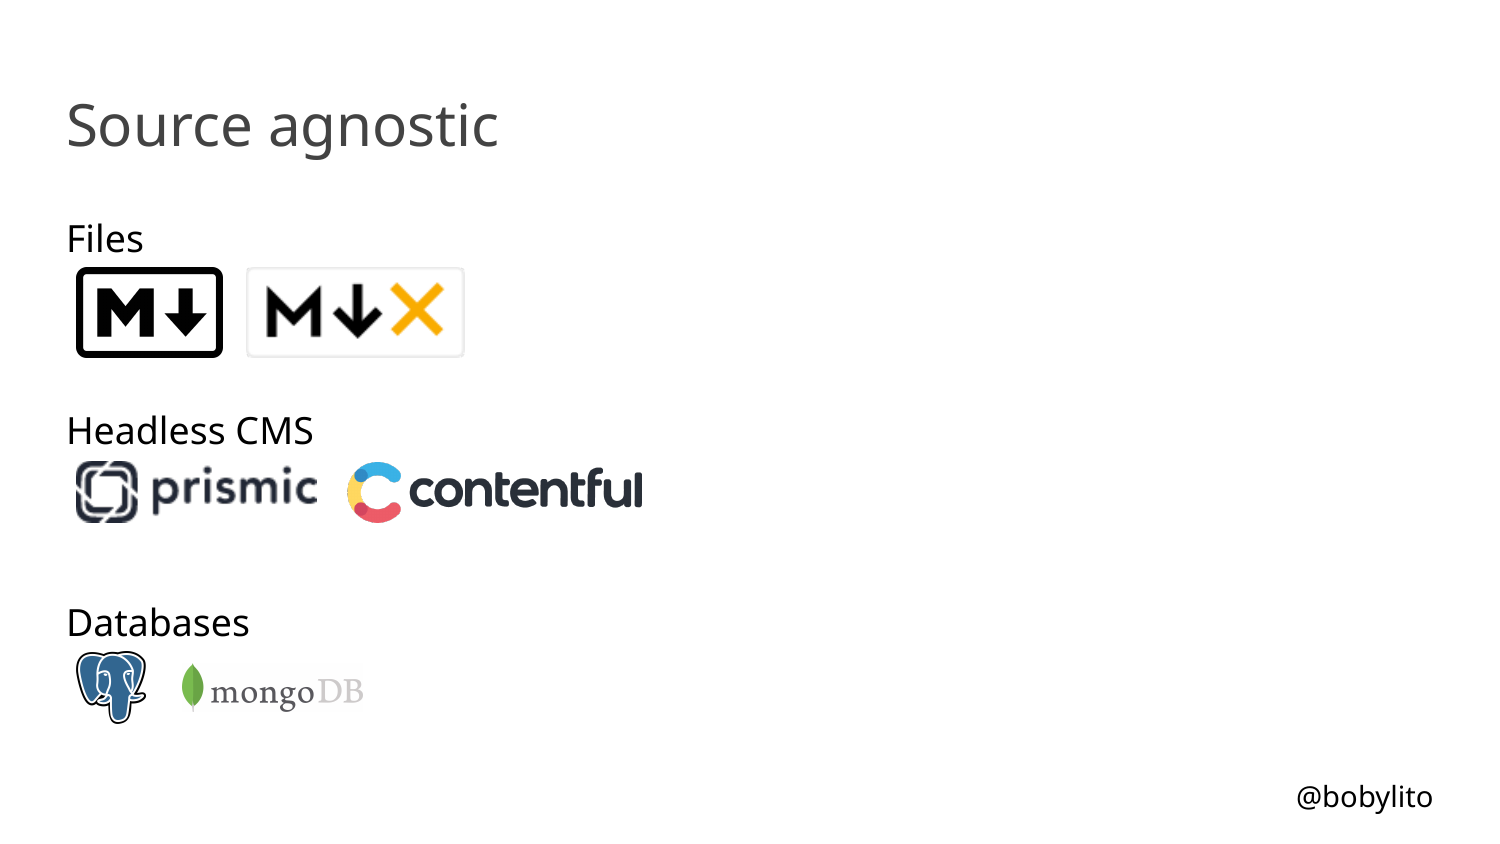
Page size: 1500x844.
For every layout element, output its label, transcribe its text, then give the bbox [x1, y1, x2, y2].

picture [76, 267, 223, 358]
picture [346, 460, 643, 524]
picture [246, 267, 465, 358]
text_box Headless CMS [51, 391, 1256, 559]
picture [182, 663, 363, 712]
text_box Files [51, 199, 1256, 367]
picture [76, 651, 146, 724]
title Source agnostic [51, 72, 1449, 167]
text_box Databases [51, 583, 1256, 751]
picture [76, 461, 317, 524]
